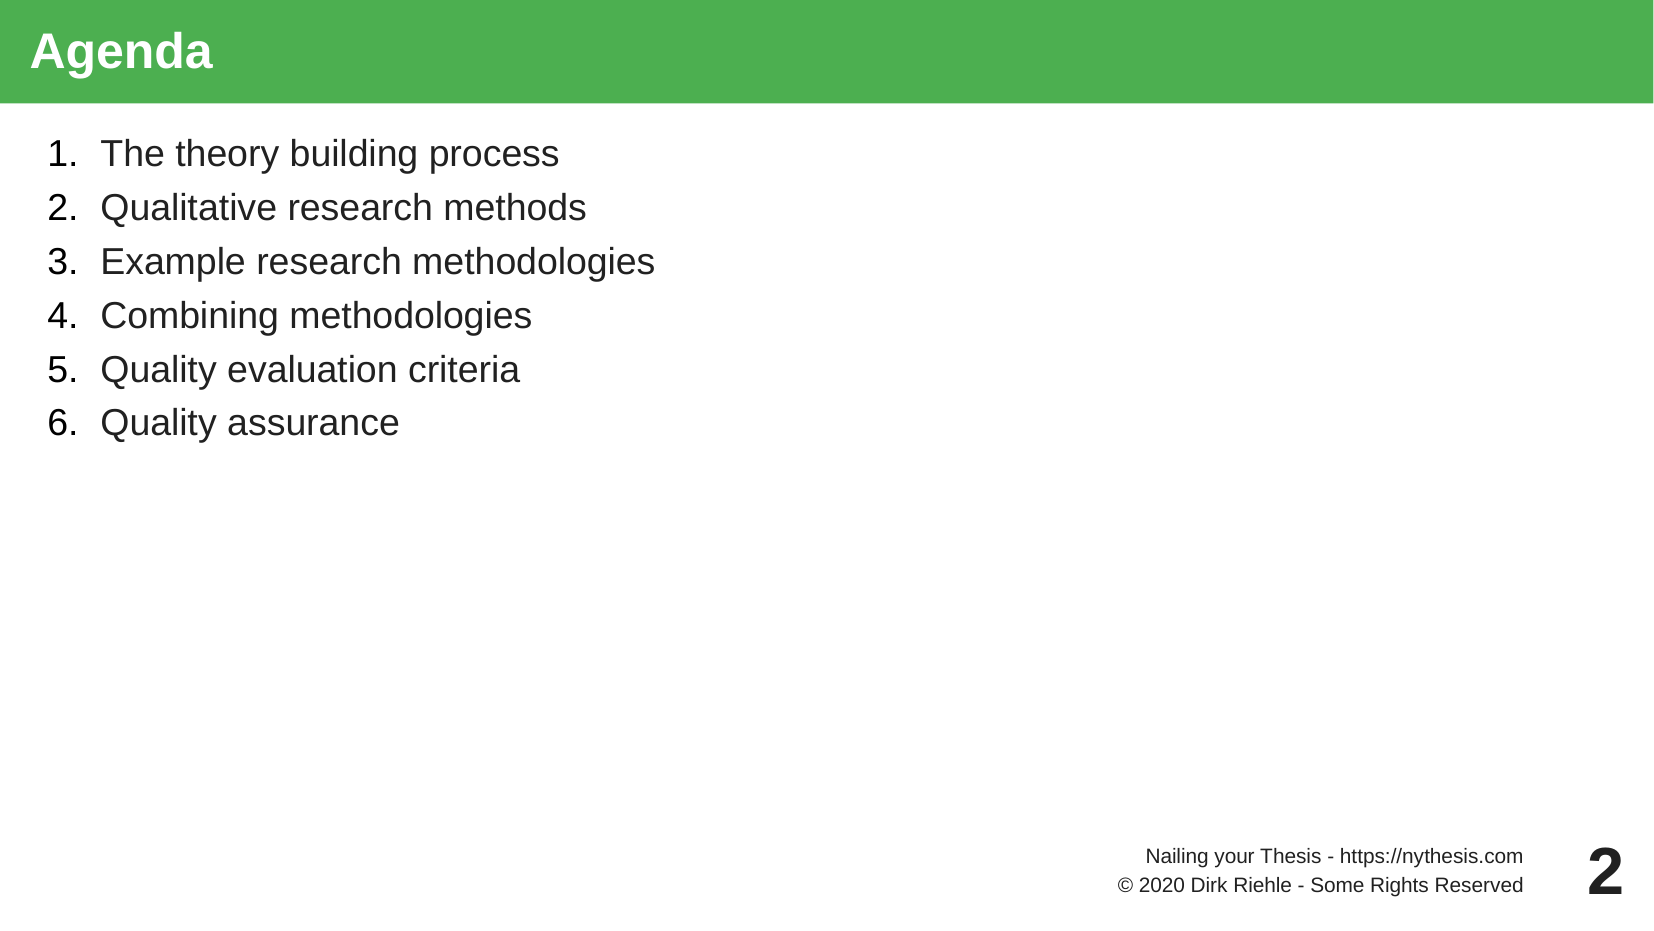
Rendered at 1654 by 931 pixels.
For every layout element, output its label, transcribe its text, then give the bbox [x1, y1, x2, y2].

list The theory building process Qualitative research methods Example research methodologies Combining methodologies Quality evaluation criteria Quality assurance [29, 132, 1625, 813]
title Agenda [0, 0, 1654, 104]
